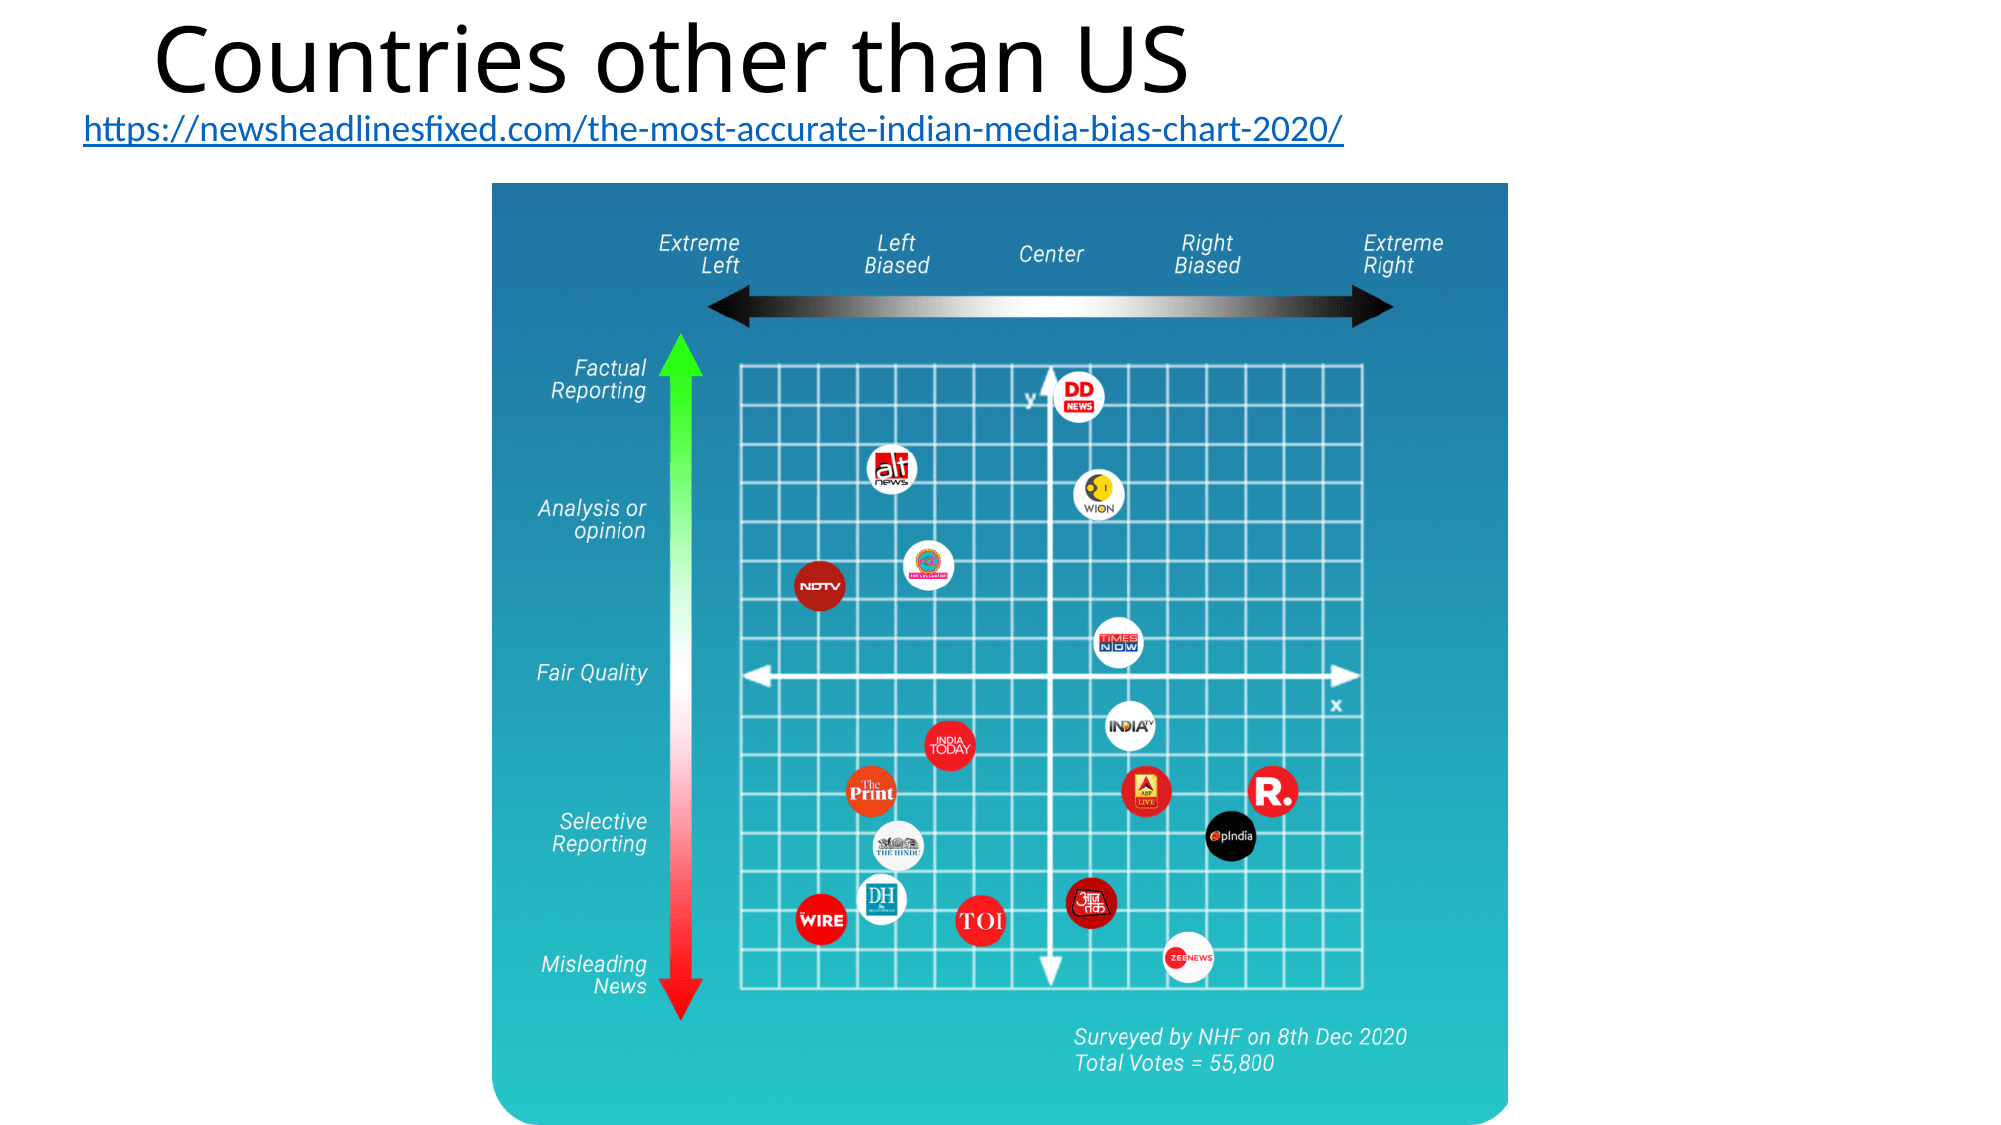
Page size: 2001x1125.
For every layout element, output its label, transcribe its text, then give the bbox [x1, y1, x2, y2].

text_box https://newsheadlinesfixed.com/the-most-accurate-indian-media-bias-chart-2020/ [68, 97, 1640, 157]
picture [492, 183, 1508, 1125]
title Countries other than US [137, 0, 1863, 126]
